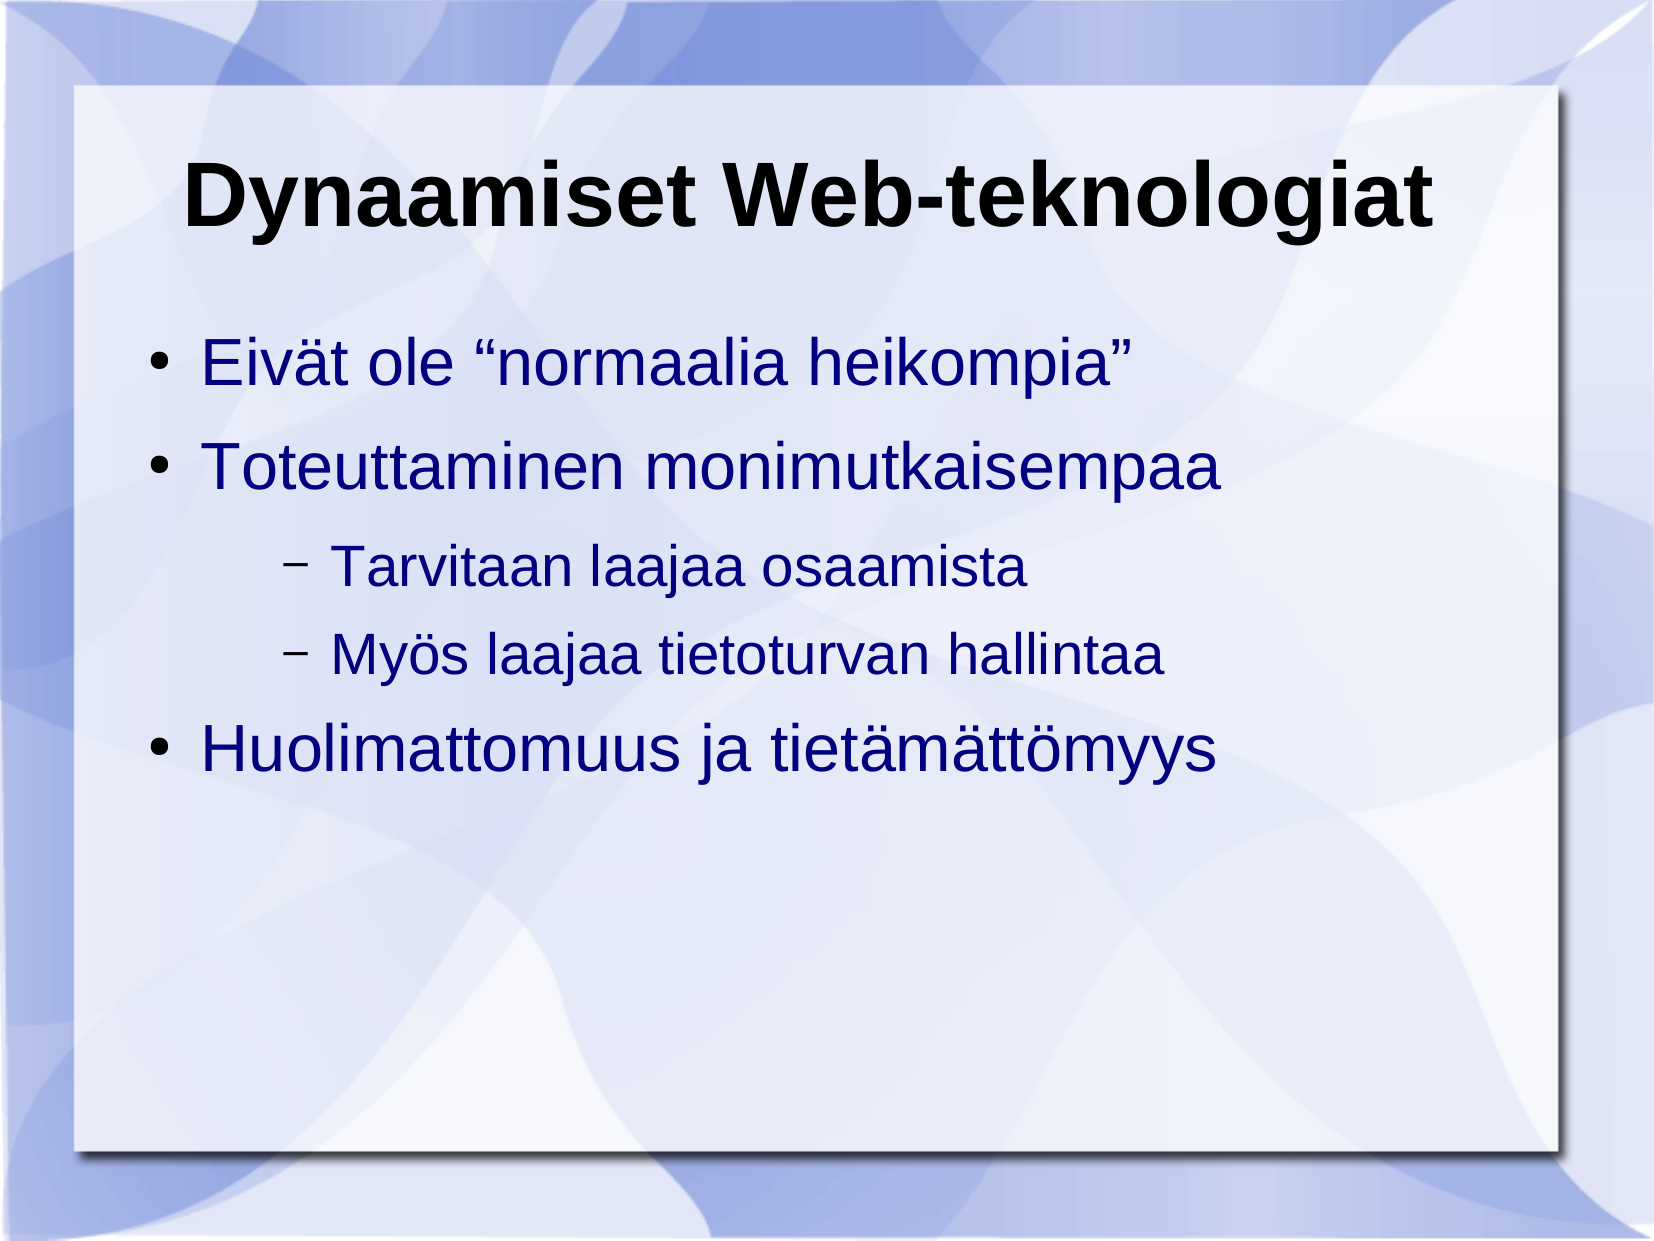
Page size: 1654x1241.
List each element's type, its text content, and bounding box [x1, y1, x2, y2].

list Eivät ole “normaalia heikompia” Toteuttaminen monimutkaisempaa Tarvitaan laajaa osaamista Myös laajaa tietoturvan hallintaa Huolimattomuus ja tietämättömyys [129, 324, 1489, 975]
title Dynaamiset Web-teknologiat [82, 90, 1536, 298]
picture [0, 0, 1654, 1241]
